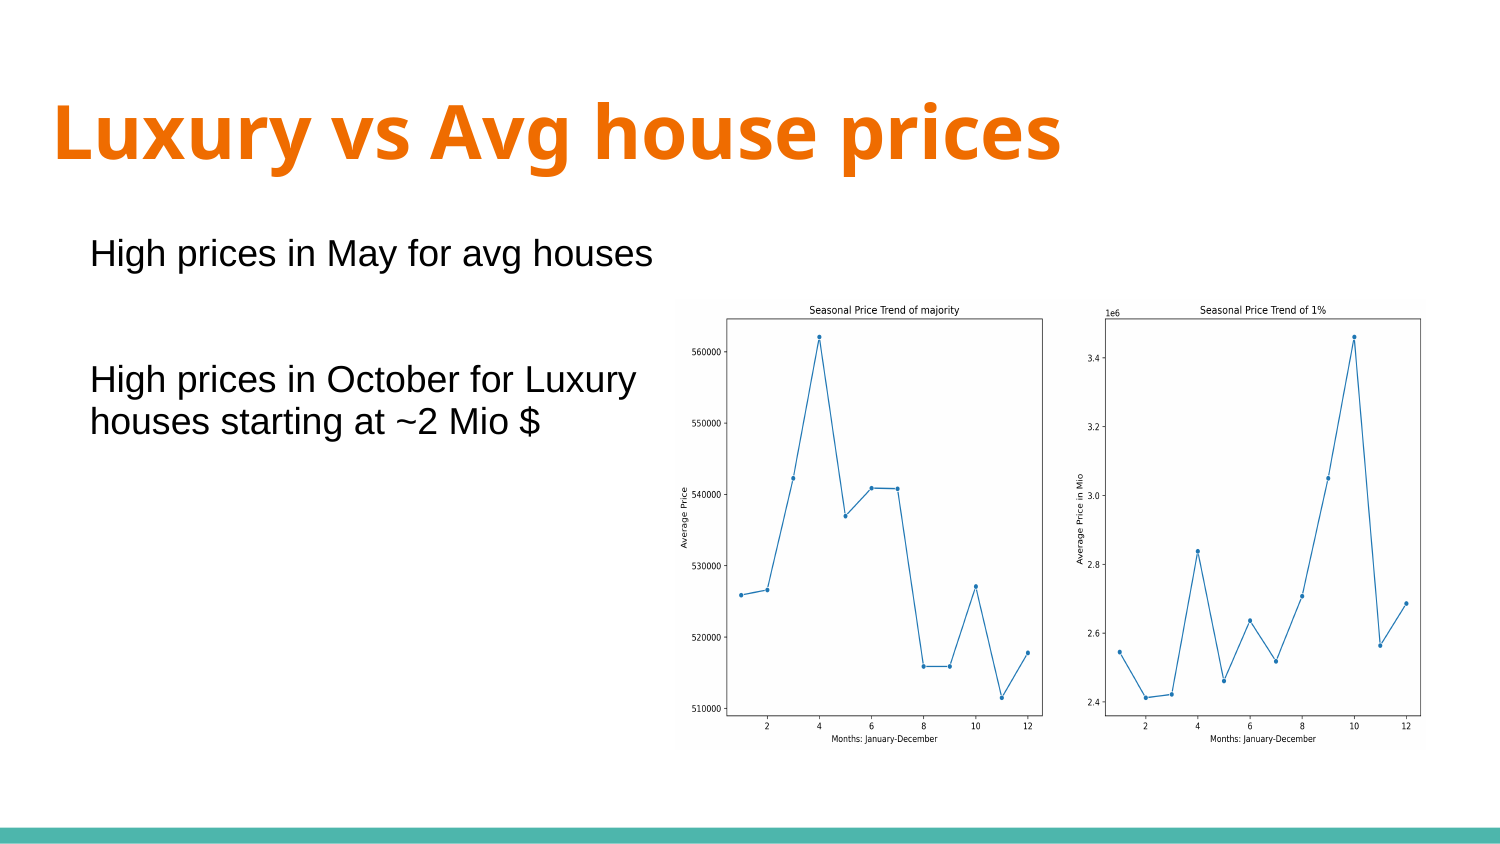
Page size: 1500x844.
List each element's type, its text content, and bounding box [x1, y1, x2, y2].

title Luxury vs Avg house prices [51, 72, 1449, 189]
picture [713, 299, 1426, 751]
text_box High prices in May for avg houses High prices in October for Luxury houses starting at ~2 Mio $ [75, 225, 713, 788]
